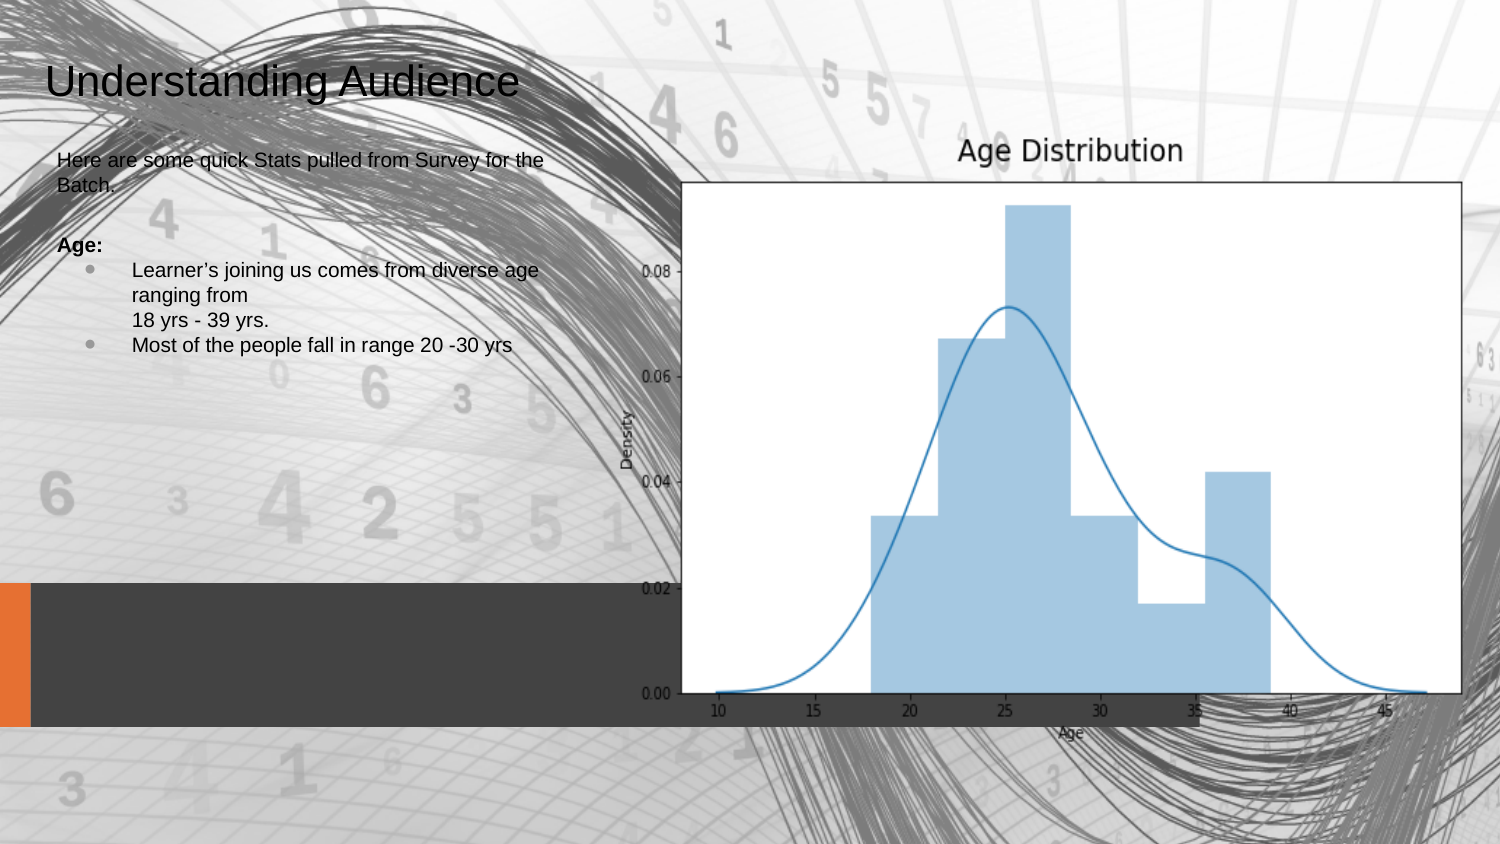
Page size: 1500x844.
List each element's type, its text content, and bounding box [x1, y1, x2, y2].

picture [0, 0, 1500, 844]
text_box Here are some quick Stats pulled from Survey for the Batch. Age: Learner’s joining us comes from diverse age ranging from 18 yrs - 39 yrs. Most of the people fall in range 20 -30 yrs [41, 128, 611, 620]
title Understanding Audience [29, 29, 1380, 128]
